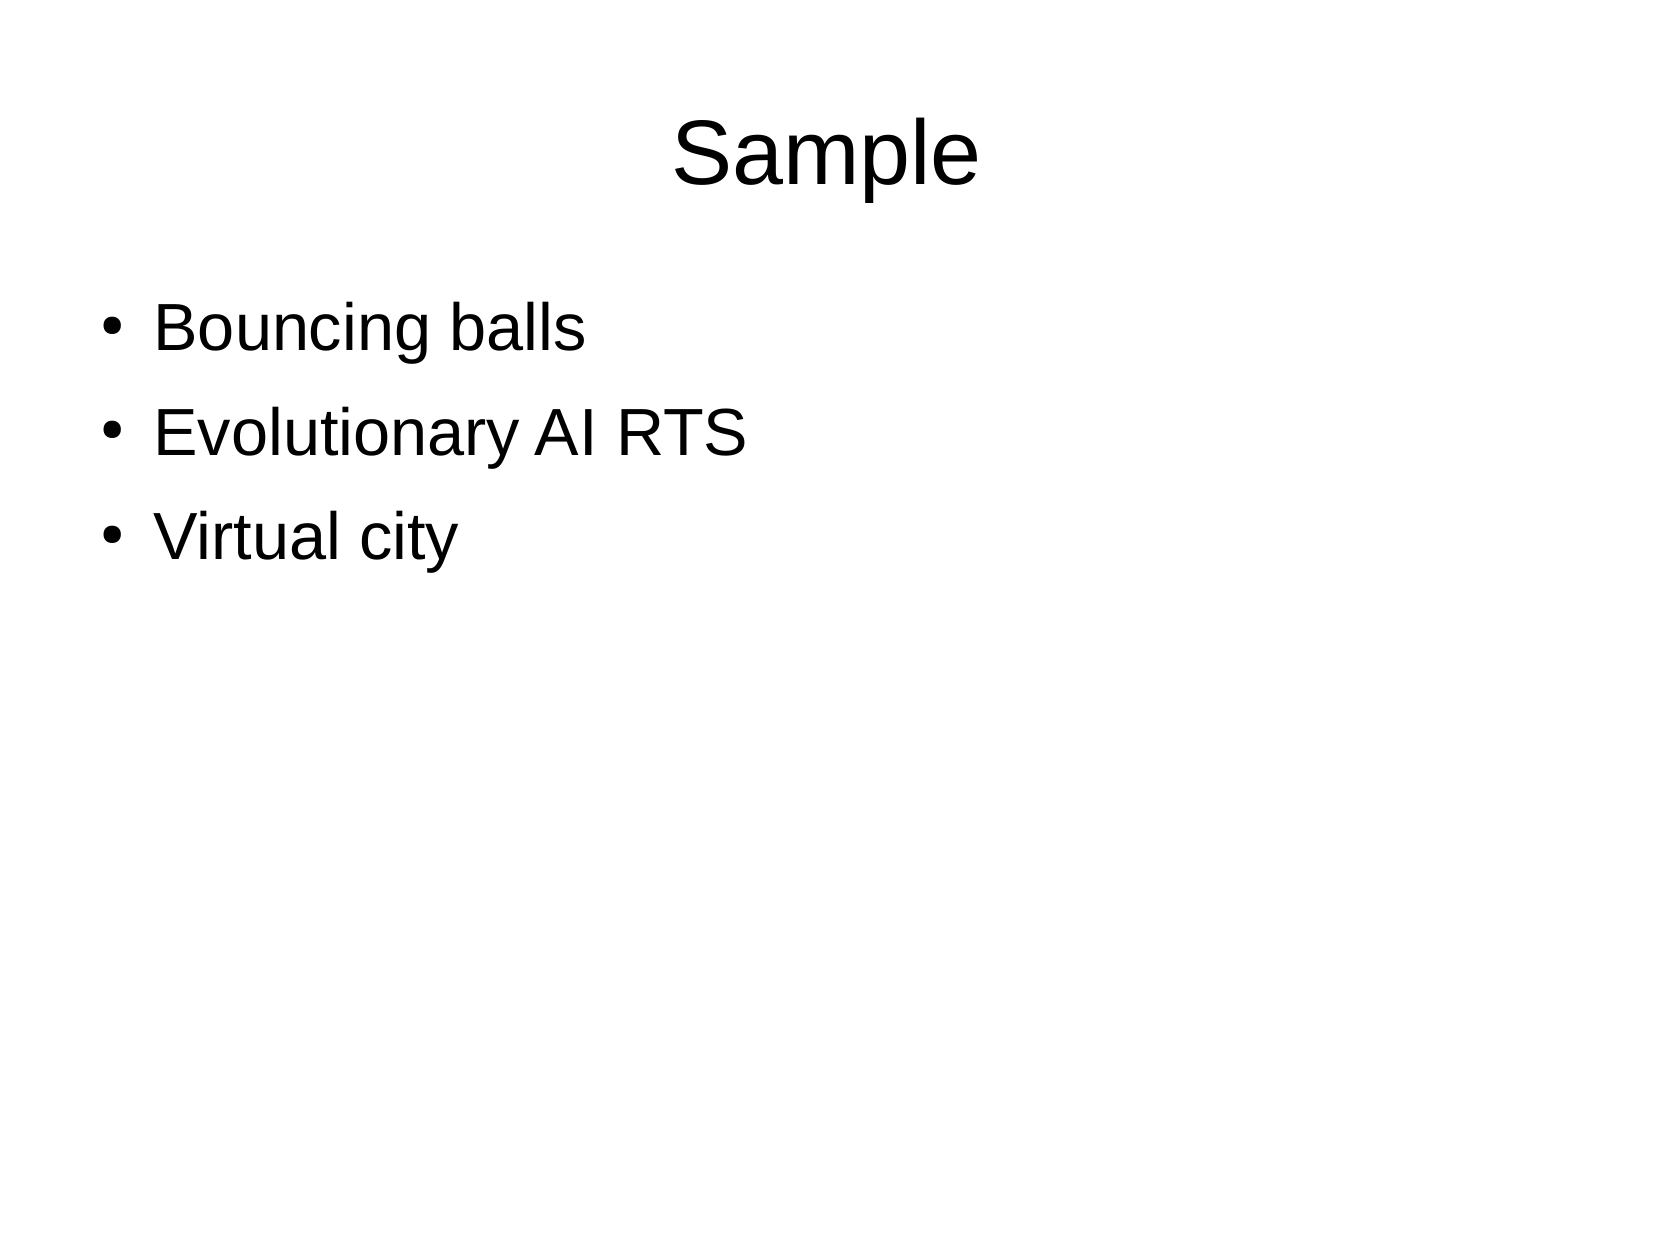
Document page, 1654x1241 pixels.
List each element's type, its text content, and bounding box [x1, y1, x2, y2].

title Sample [82, 49, 1571, 257]
list Bouncing balls Evolutionary AI RTS Virtual city [82, 290, 1571, 1109]
